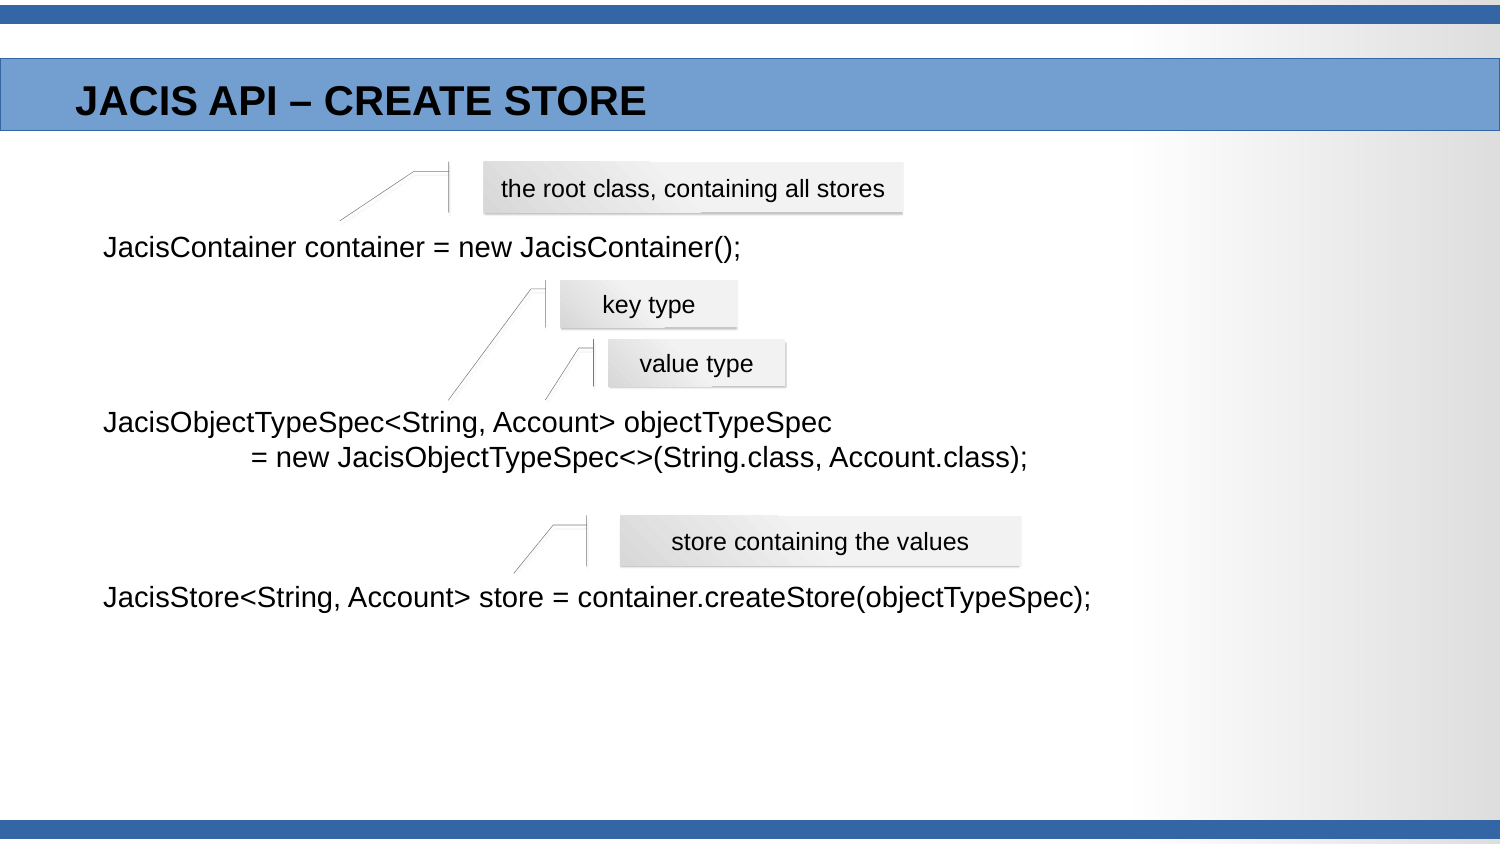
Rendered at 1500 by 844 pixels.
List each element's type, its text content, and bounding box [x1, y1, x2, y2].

text_box value type [608, 339, 785, 386]
title JACIS API – create store [63, 52, 1199, 151]
text_box store containing the values [620, 516, 1022, 566]
text_box the root class, containing all stores [484, 162, 904, 212]
text_box JacisContainer container = new JacisContainer(); JacisObjectTypeSpec<String, Account> objectTypeSpec = new JacisObjectTypeSpec<>(String.class, Account.class); JacisStore<String, Account> store = container.createStore(objectTypeSpec); [88, 220, 1176, 691]
text_box key type [560, 280, 738, 327]
